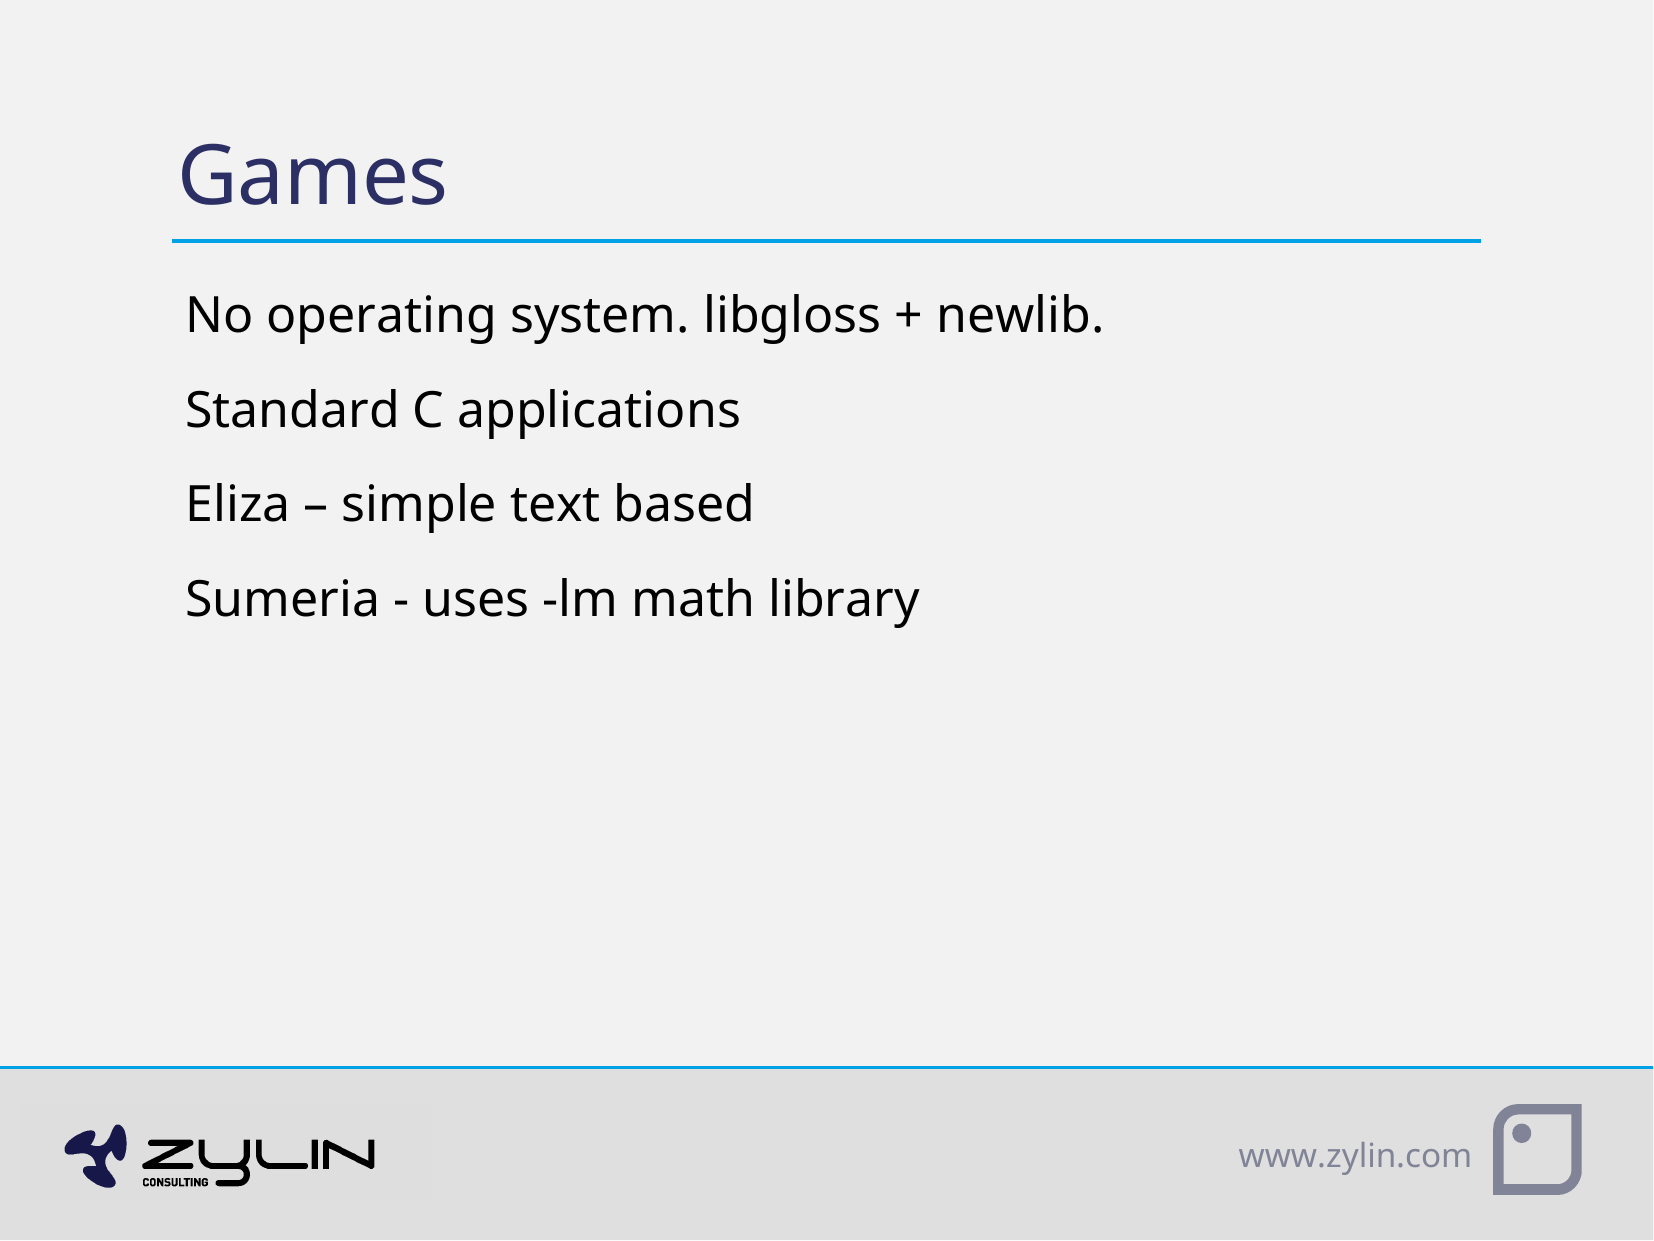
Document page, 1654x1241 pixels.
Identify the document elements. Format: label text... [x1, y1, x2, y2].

title Games [177, 122, 1493, 223]
list No operating system. libgloss + newlib. Standard C applications Eliza – simple text based Sumeria - uses -lm math library [167, 280, 1495, 1052]
picture [20, 1104, 432, 1200]
